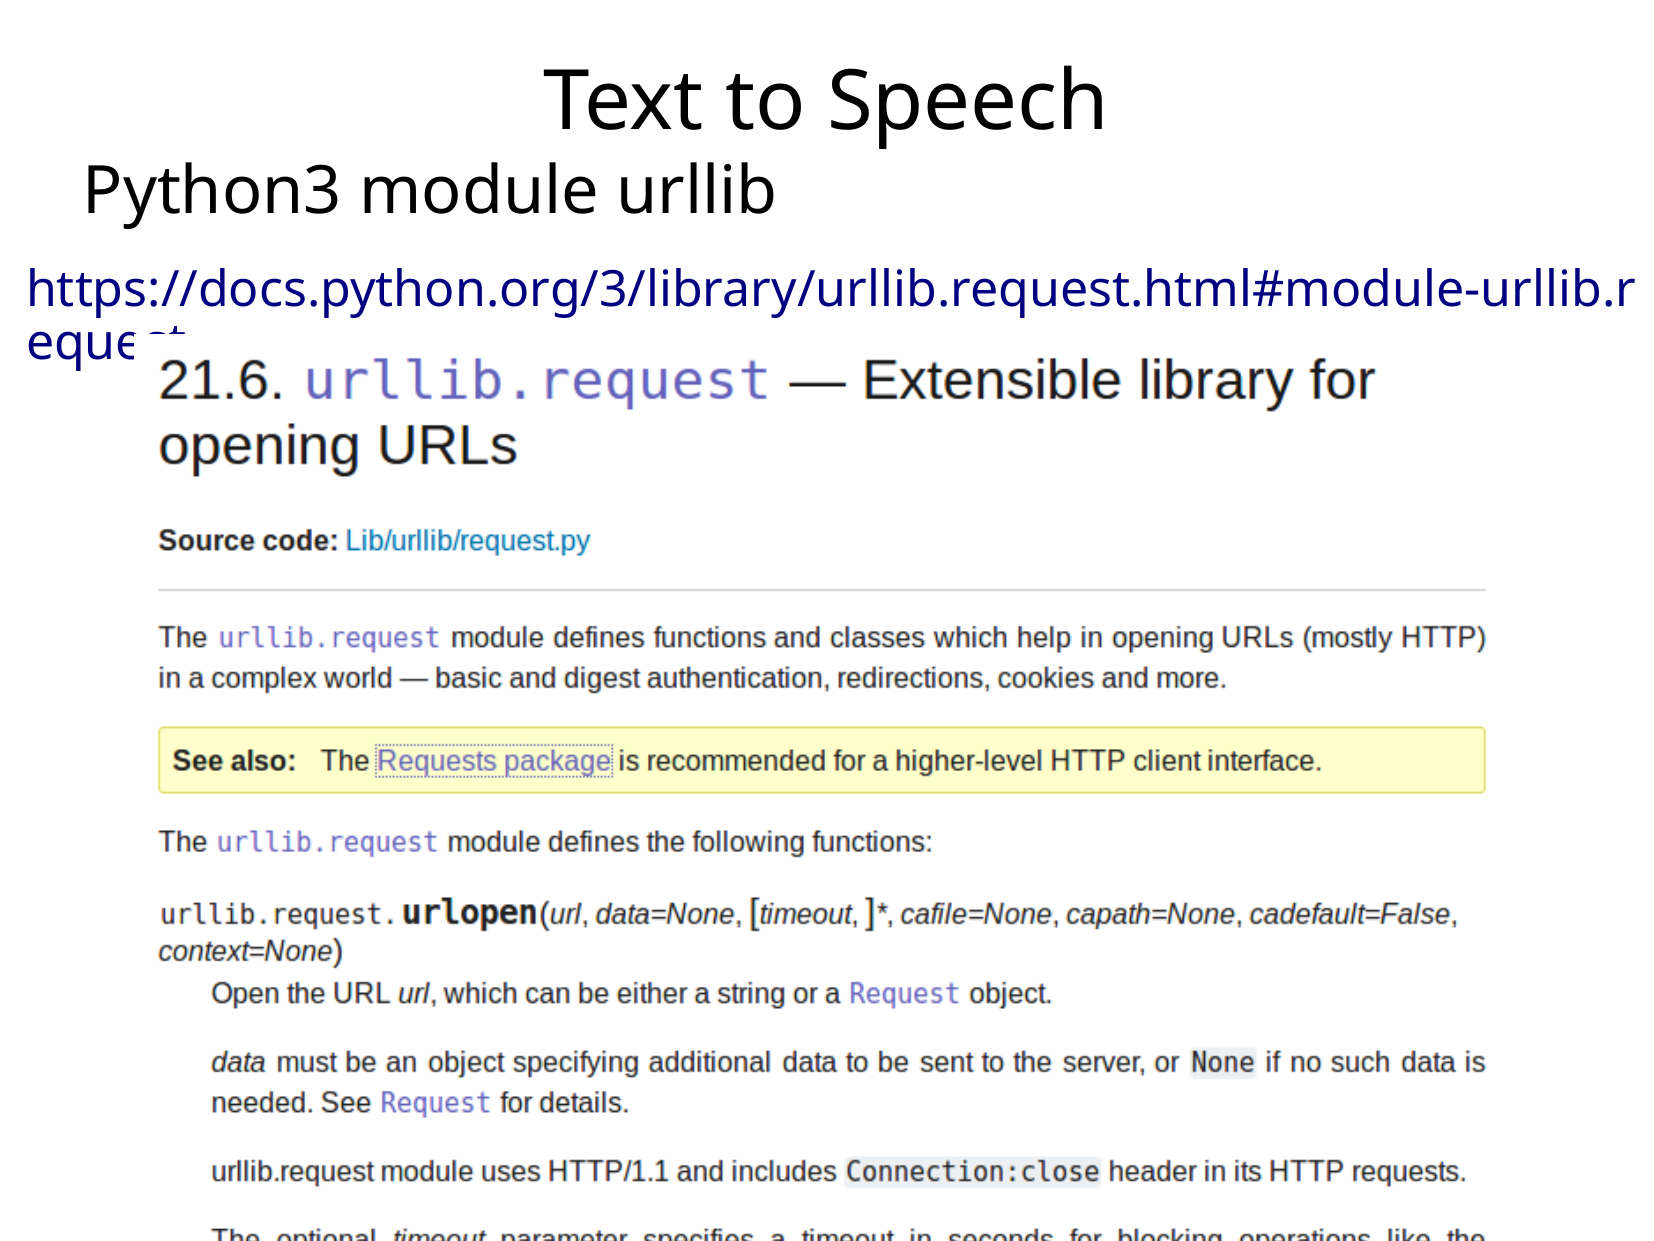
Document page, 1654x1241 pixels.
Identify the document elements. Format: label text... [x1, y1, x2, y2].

picture [134, 334, 1509, 1241]
text_box https://docs.python.org/3/library/urllib.request.html#module-urllib.request [26, 221, 1642, 353]
subtitle Python3 module urllib [82, 158, 1571, 221]
title Text to Speech [82, 32, 1571, 158]
